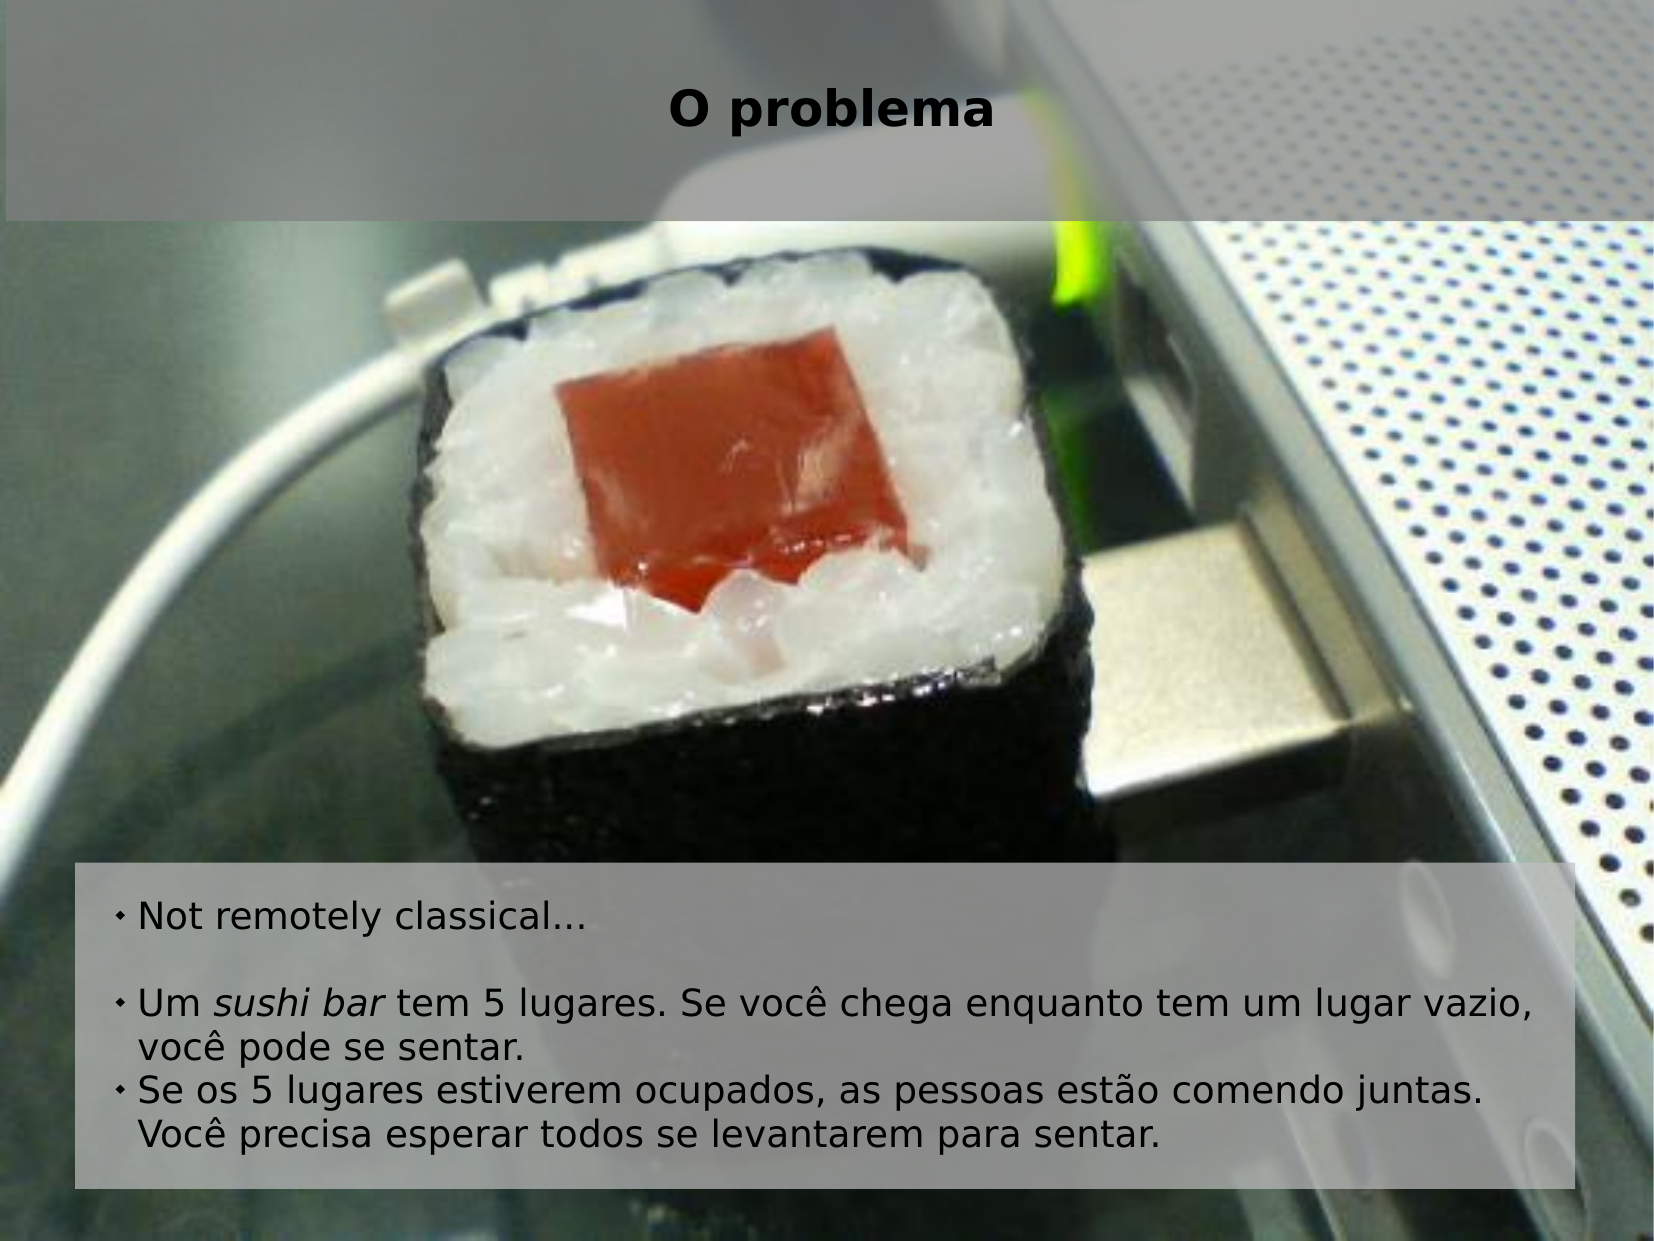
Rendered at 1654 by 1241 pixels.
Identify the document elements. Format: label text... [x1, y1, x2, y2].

text_box Not remotely classical... Um sushi bar tem 5 lugares. Se você chega enquanto tem um lugar vazio, você pode se sentar. Se os 5 lugares estiverem ocupados, as pessoas estão comendo juntas. Você precisa esperar todos se levantarem para sentar. [75, 862, 1576, 1189]
picture [0, 0, 1654, 1241]
text_box O problema [5, 0, 1654, 222]
